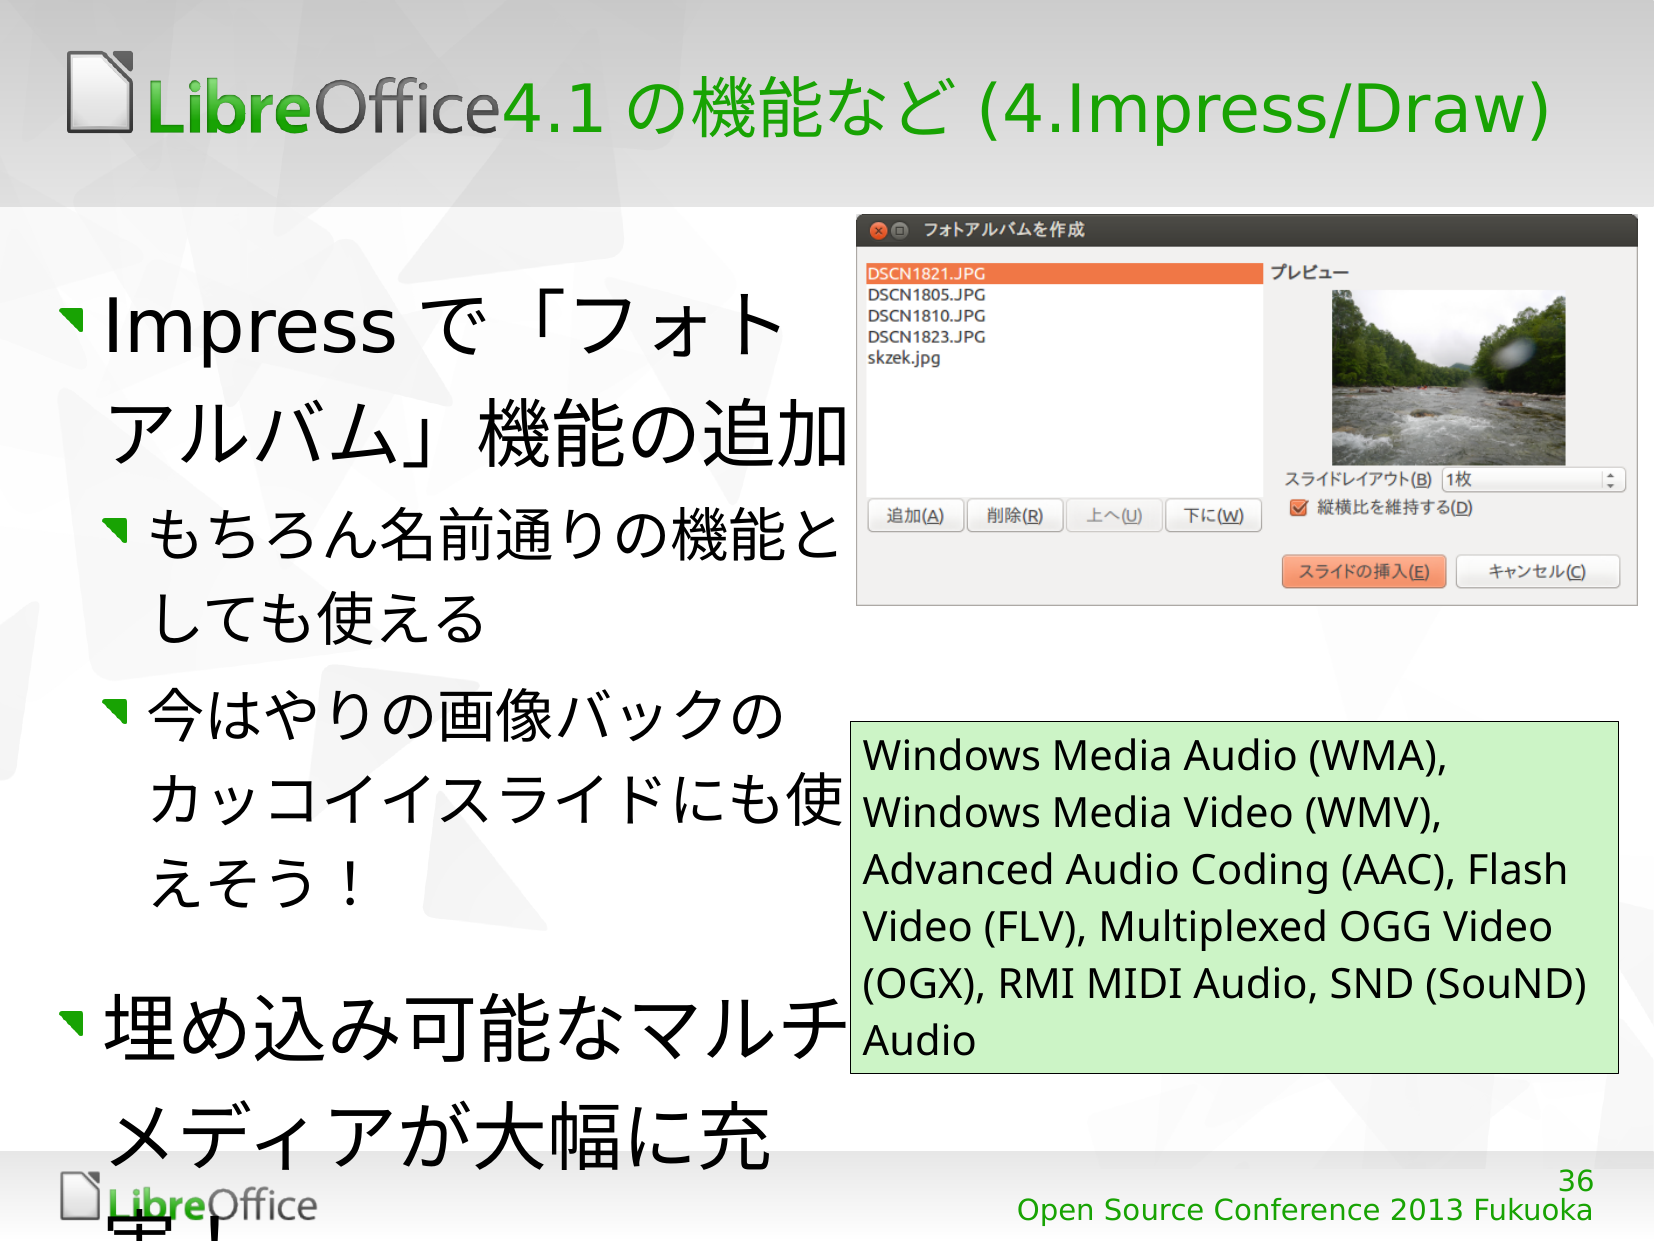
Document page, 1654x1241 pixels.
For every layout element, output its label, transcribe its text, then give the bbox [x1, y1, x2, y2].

picture [41, 1152, 337, 1240]
list Impressで「フォトアルバム」機能の追加 もちろん名前通りの機能としても使える 今はやりの画像バックのカッコイイスライドにも使えそう！ 埋め込み可能なマルチメディアが大幅に充実！ [59, 265, 857, 985]
picture [59, 1011, 83, 1036]
picture [856, 214, 1654, 1169]
picture [0, 0, 783, 931]
title 4.1の機能など(4.Impress/Draw) [501, 29, 1595, 178]
text_box Windows Media Audio (WMA), Windows Media Video (WMV), Advanced Audio Coding (AAC), Flash Video (FLV), Multiplexed OGG Video (OGX), RMI MIDI Audio, SND (SouND) Audio [850, 721, 1619, 996]
